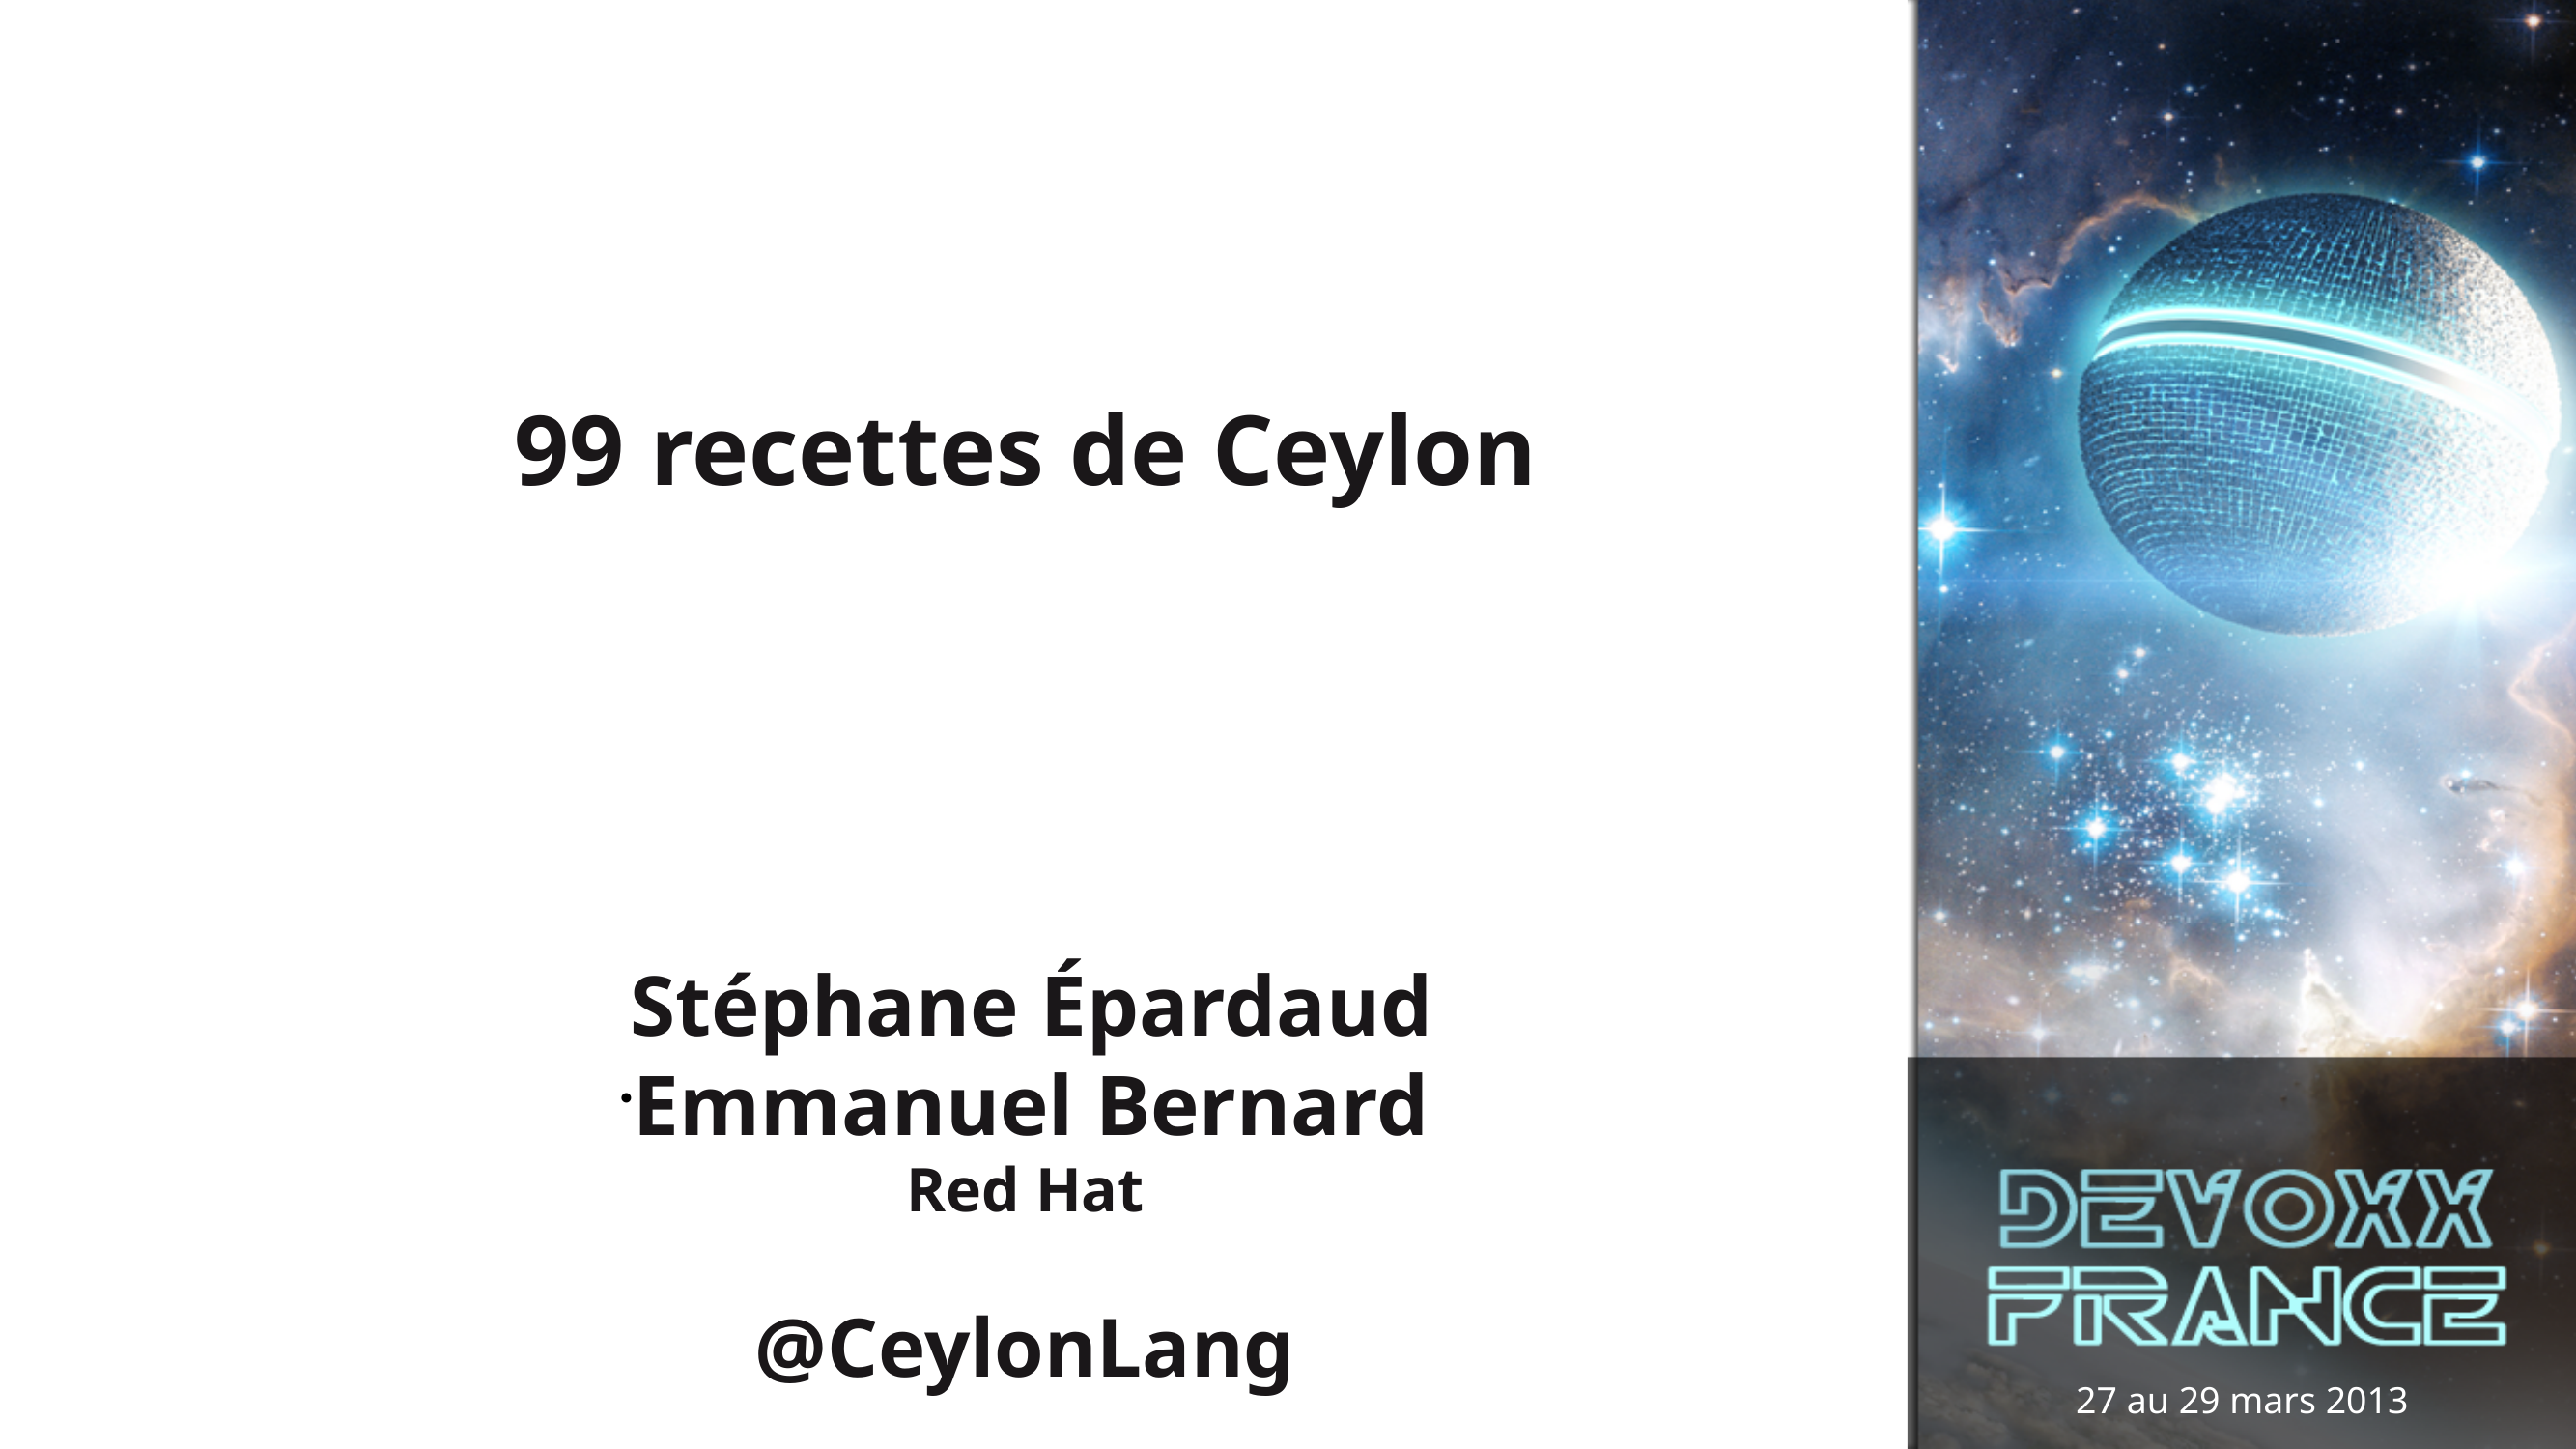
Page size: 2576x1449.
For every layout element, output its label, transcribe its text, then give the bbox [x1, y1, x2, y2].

title 99 recettes de Ceylon [212, 23, 1840, 513]
list Stéphane Épardaud Emmanuel Bernard Red Hat @CeylonLang [19, 946, 2031, 1406]
picture [1907, 0, 2576, 1449]
